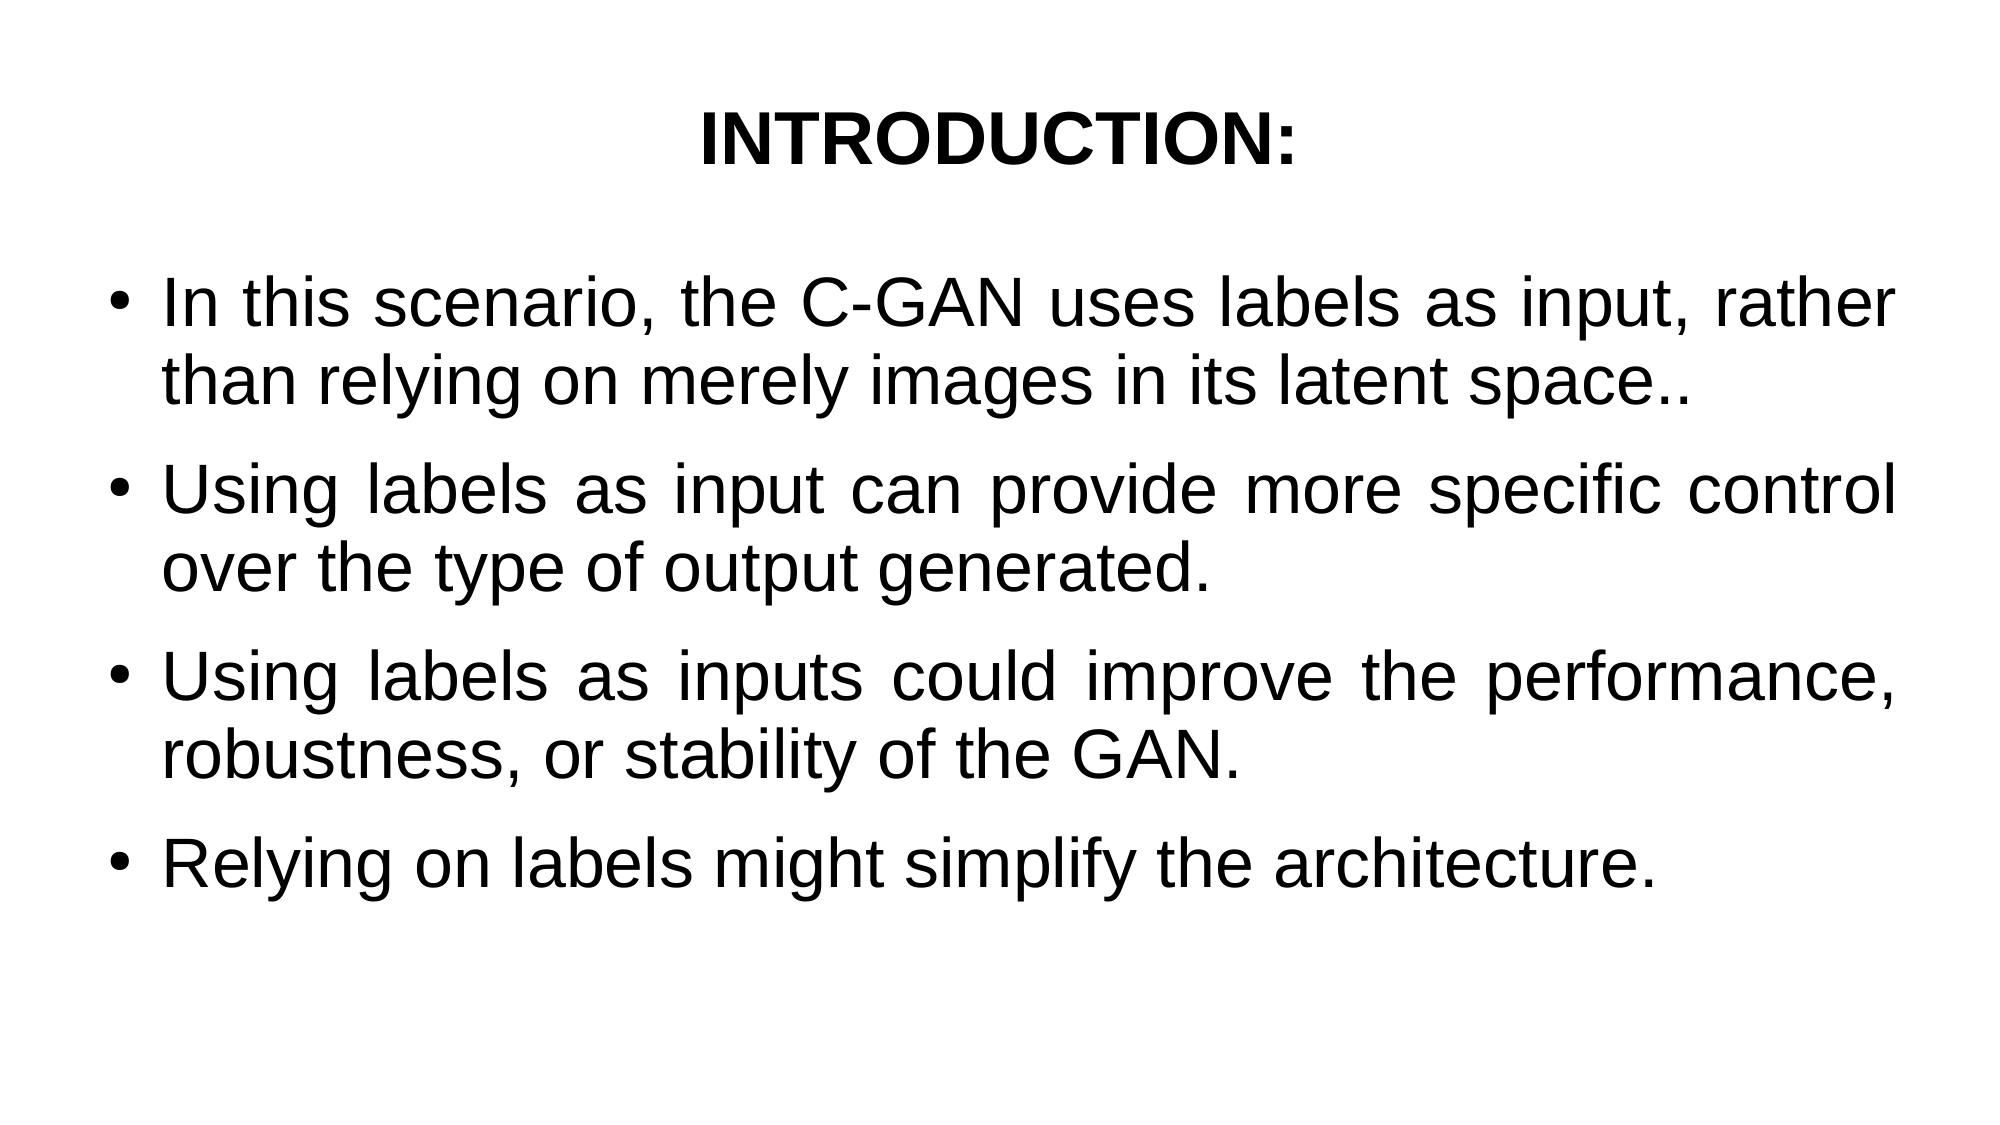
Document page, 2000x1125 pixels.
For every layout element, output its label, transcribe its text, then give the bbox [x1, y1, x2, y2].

title INTRODUCTION: [99, 44, 1900, 233]
list In this scenario, the C-GAN uses labels as input, rather than relying on merely images in its latent space.. Using labels as input can provide more specific control over the type of output generated. Using labels as inputs could improve the performance, robustness, or stability of the GAN. Relying on labels might simplify the architecture. [99, 263, 1900, 916]
